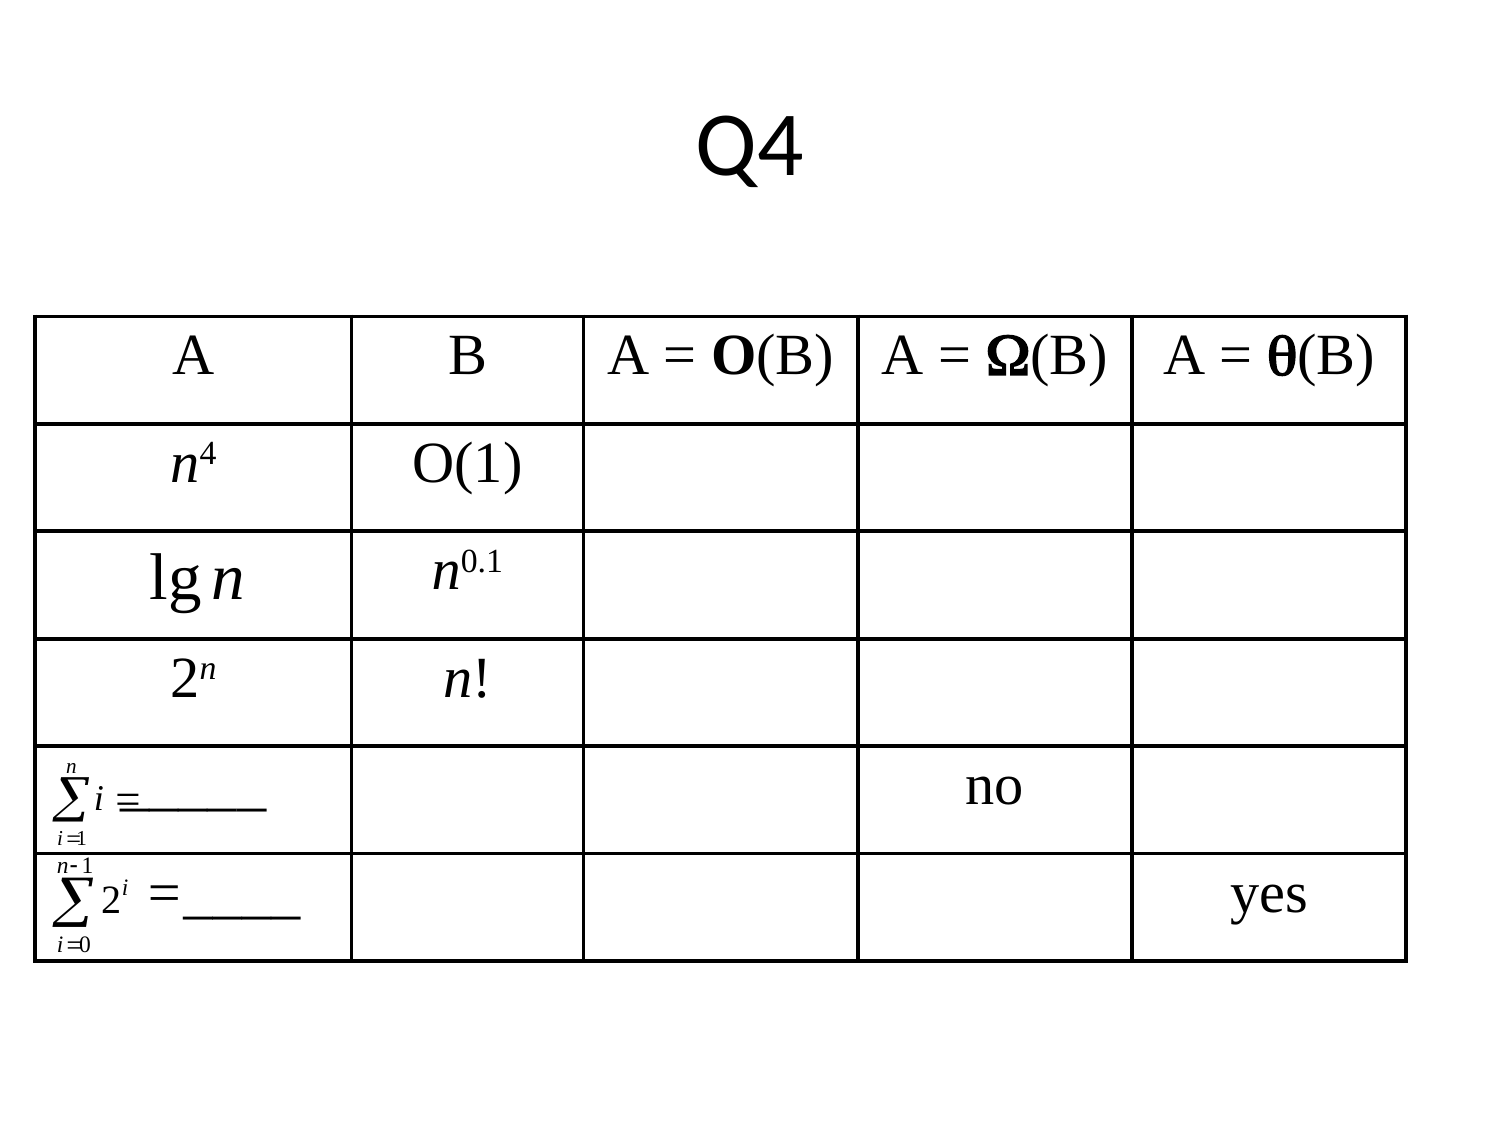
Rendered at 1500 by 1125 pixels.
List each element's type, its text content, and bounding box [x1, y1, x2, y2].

table_cell [353, 748, 582, 852]
table_cell n4 [37, 426, 350, 529]
table_header B [353, 318, 582, 422]
table_cell [353, 855, 582, 959]
table_cell [1134, 641, 1404, 744]
table_cell 2n [37, 641, 350, 744]
table_cell =____ [141, 855, 350, 959]
chart [140, 539, 258, 628]
table_cell [860, 426, 1130, 529]
table_header A [37, 318, 350, 422]
table_cell [585, 426, 856, 529]
table_cell _____ [37, 748, 350, 852]
table_cell [1134, 533, 1404, 637]
table_cell n0.1 [353, 533, 582, 637]
table_cell [585, 641, 856, 744]
table_header A = (B) [1134, 318, 1404, 422]
table_cell [585, 533, 856, 637]
table_header A = (B) [860, 318, 1130, 422]
table_cell [37, 533, 350, 637]
table_cell [860, 533, 1130, 637]
title Q4 [75, 45, 1426, 233]
table_header A = O(B) [585, 318, 856, 422]
table_cell [860, 641, 1130, 744]
table_cell O(1) [353, 426, 582, 529]
table_cell n! [353, 641, 582, 744]
table_cell [860, 855, 1130, 959]
table_cell [585, 855, 856, 959]
chart [46, 750, 141, 961]
table_cell =____ [37, 855, 46, 959]
table_cell no [860, 748, 1130, 852]
table_cell yes [1134, 855, 1404, 959]
table_cell [1134, 426, 1404, 529]
table_cell [585, 748, 856, 852]
table_cell [1134, 748, 1404, 852]
